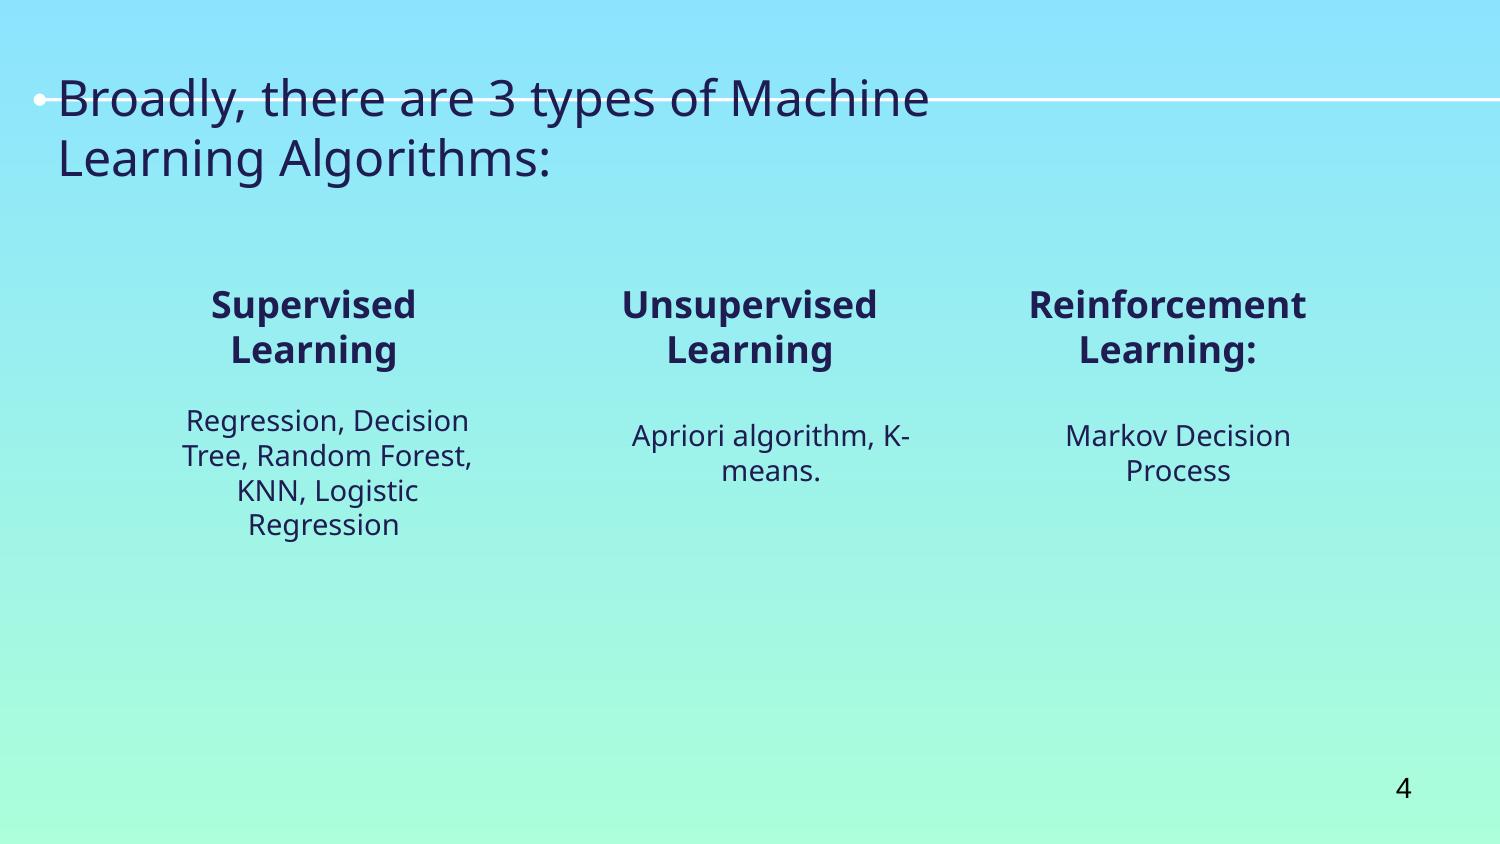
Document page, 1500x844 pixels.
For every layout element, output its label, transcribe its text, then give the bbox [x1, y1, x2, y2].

title Supervised Learning [132, 342, 496, 432]
list Markov Decision Process [996, 401, 1360, 533]
list Regression, Decision Tree, Random Forest, KNN, Logistic Regression [146, 386, 510, 518]
title Unsupervised Learning [568, 342, 932, 432]
list Apriori algorithm, K-means. [568, 401, 974, 533]
title Reinforcement Learning: [986, 342, 1350, 432]
text_box 4 [1380, 761, 1450, 812]
title Broadly, there are 3 types of Machine Learning Algorithms: [42, 50, 1407, 140]
